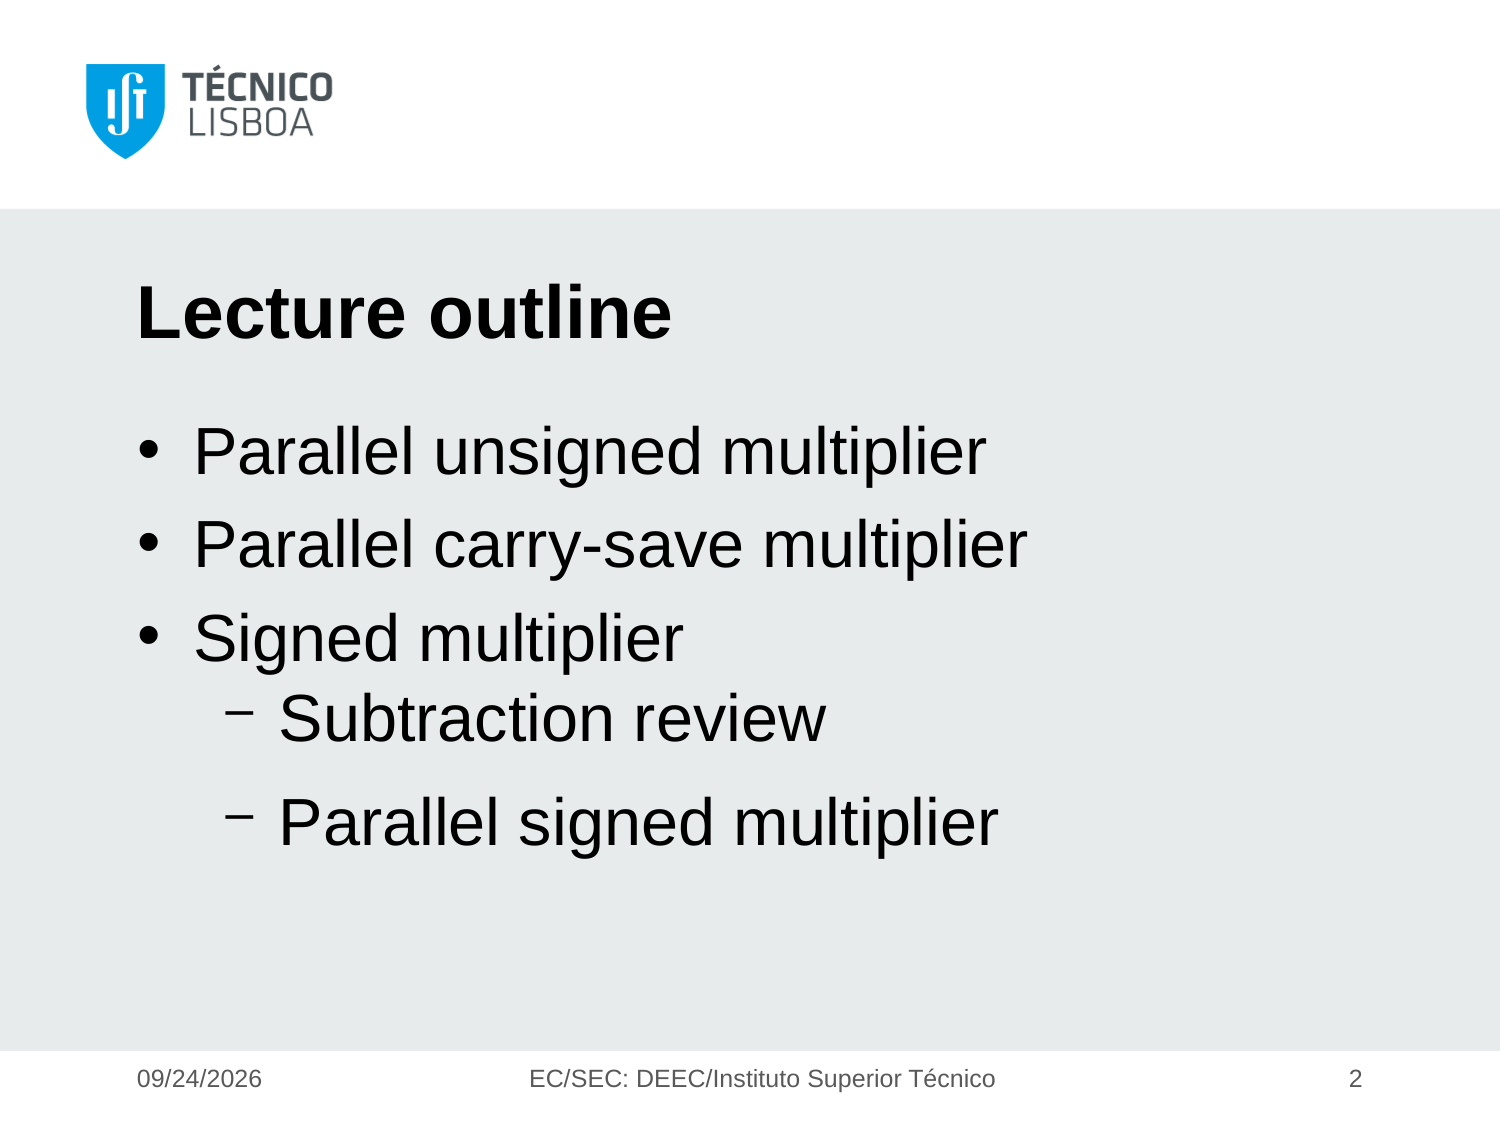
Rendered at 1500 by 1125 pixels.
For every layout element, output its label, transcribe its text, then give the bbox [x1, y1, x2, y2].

list Parallel unsigned multiplier Parallel carry-save multiplier Signed multiplier Subtraction review Parallel signed multiplier [121, 400, 1378, 1005]
slide_number <number> [1077, 1052, 1378, 1103]
slide_number 11/19/2020 [121, 1052, 425, 1103]
title Lecture outline [121, 237, 1378, 381]
picture [0, 0, 1500, 1125]
footer EC/SEC: DEEC/Instituto Superior Técnico [512, 1052, 1021, 1103]
